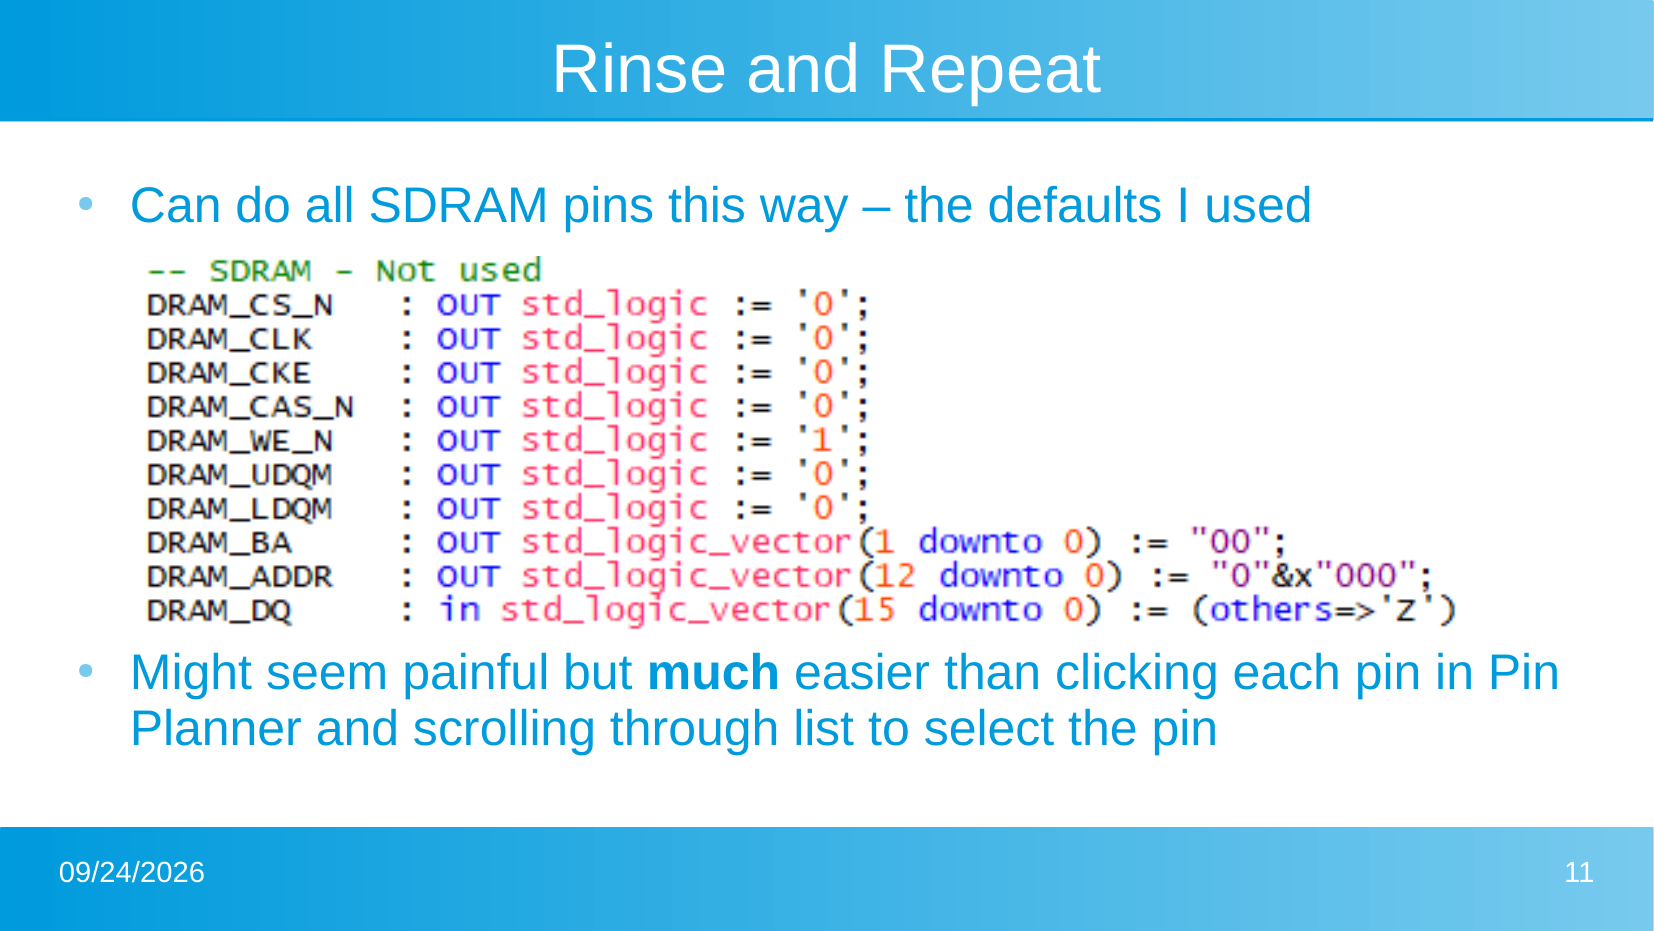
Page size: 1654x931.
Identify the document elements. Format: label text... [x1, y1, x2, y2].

picture [139, 256, 1471, 632]
title Rinse and Repeat [59, 29, 1595, 108]
list Can do all SDRAM pins this way – the defaults I used Might seem painful but much easier than clicking each pin in Pin Planner and scrolling through list to select the pin [59, 177, 1595, 768]
